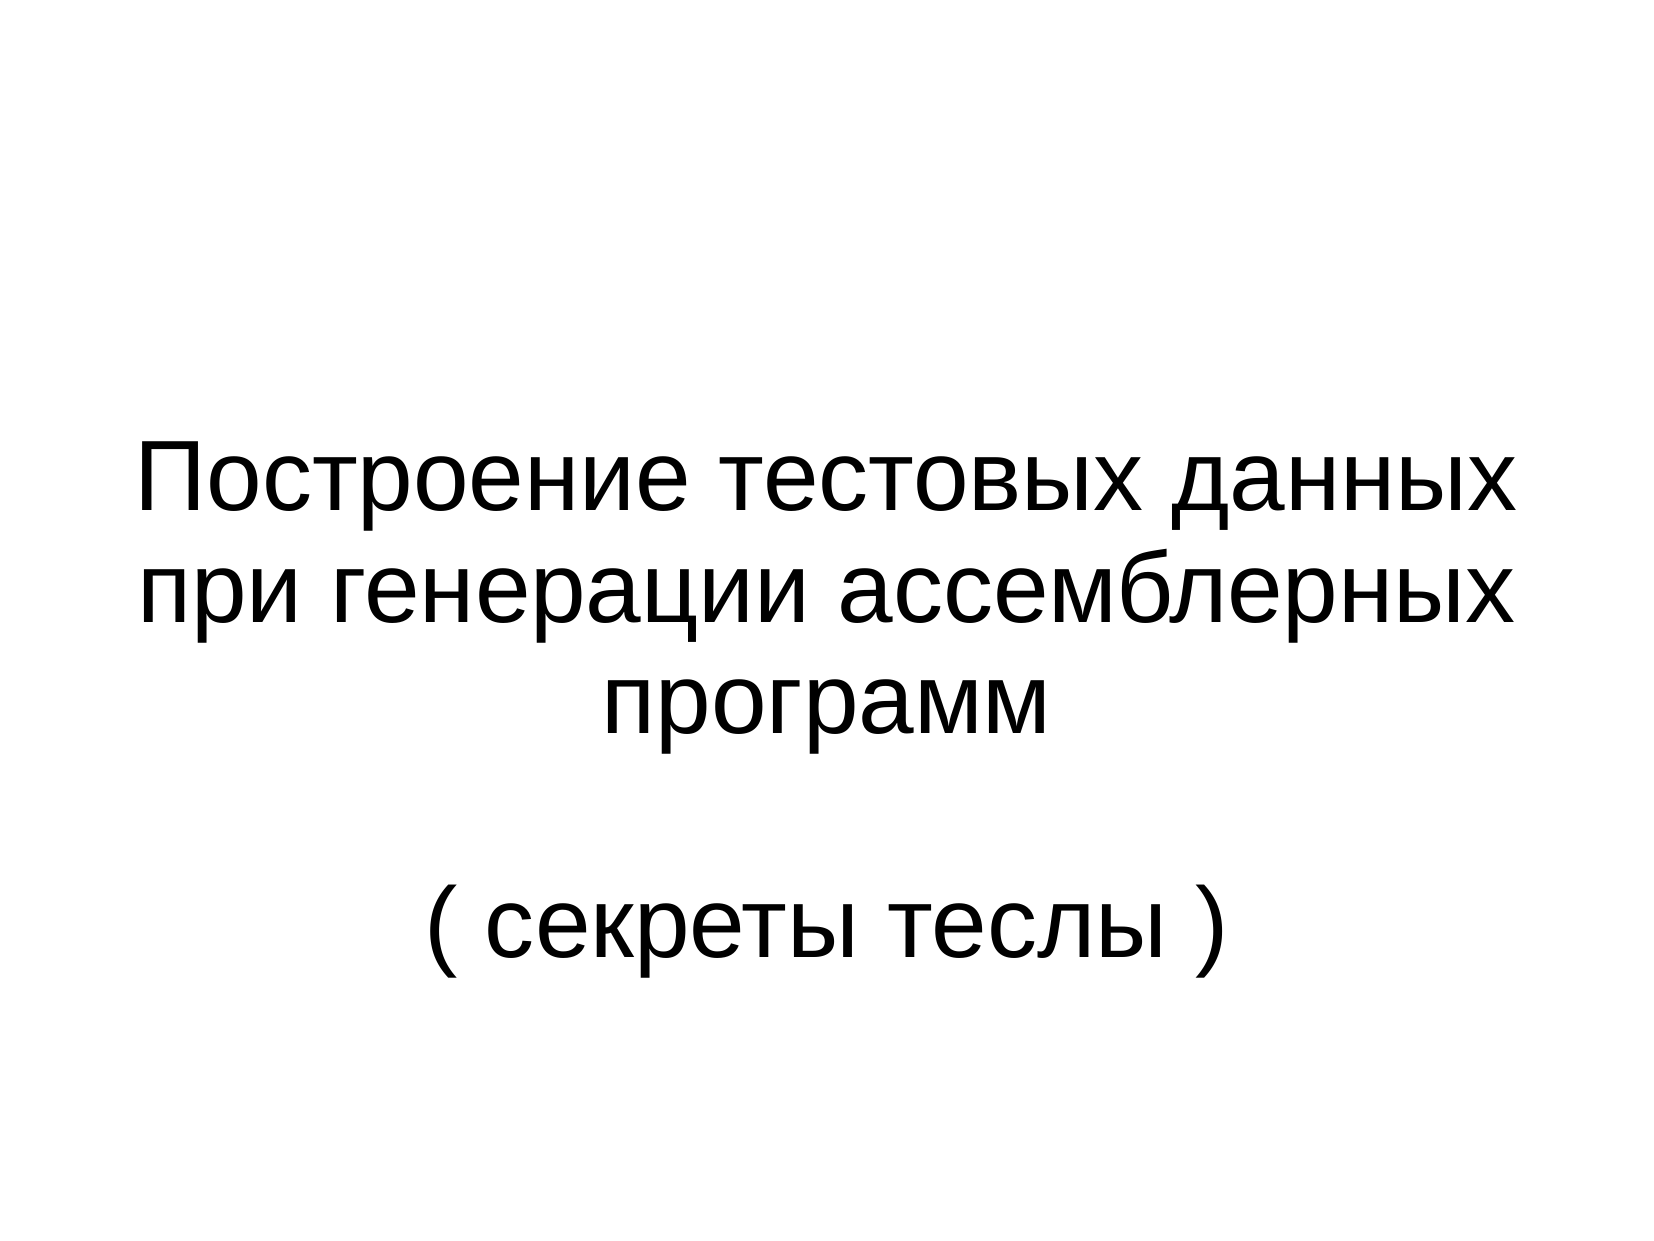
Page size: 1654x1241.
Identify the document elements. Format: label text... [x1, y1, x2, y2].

subtitle Построение тестовых данных при генерации ассемблерных программ ( секреты теслы ) [82, 297, 1571, 1102]
